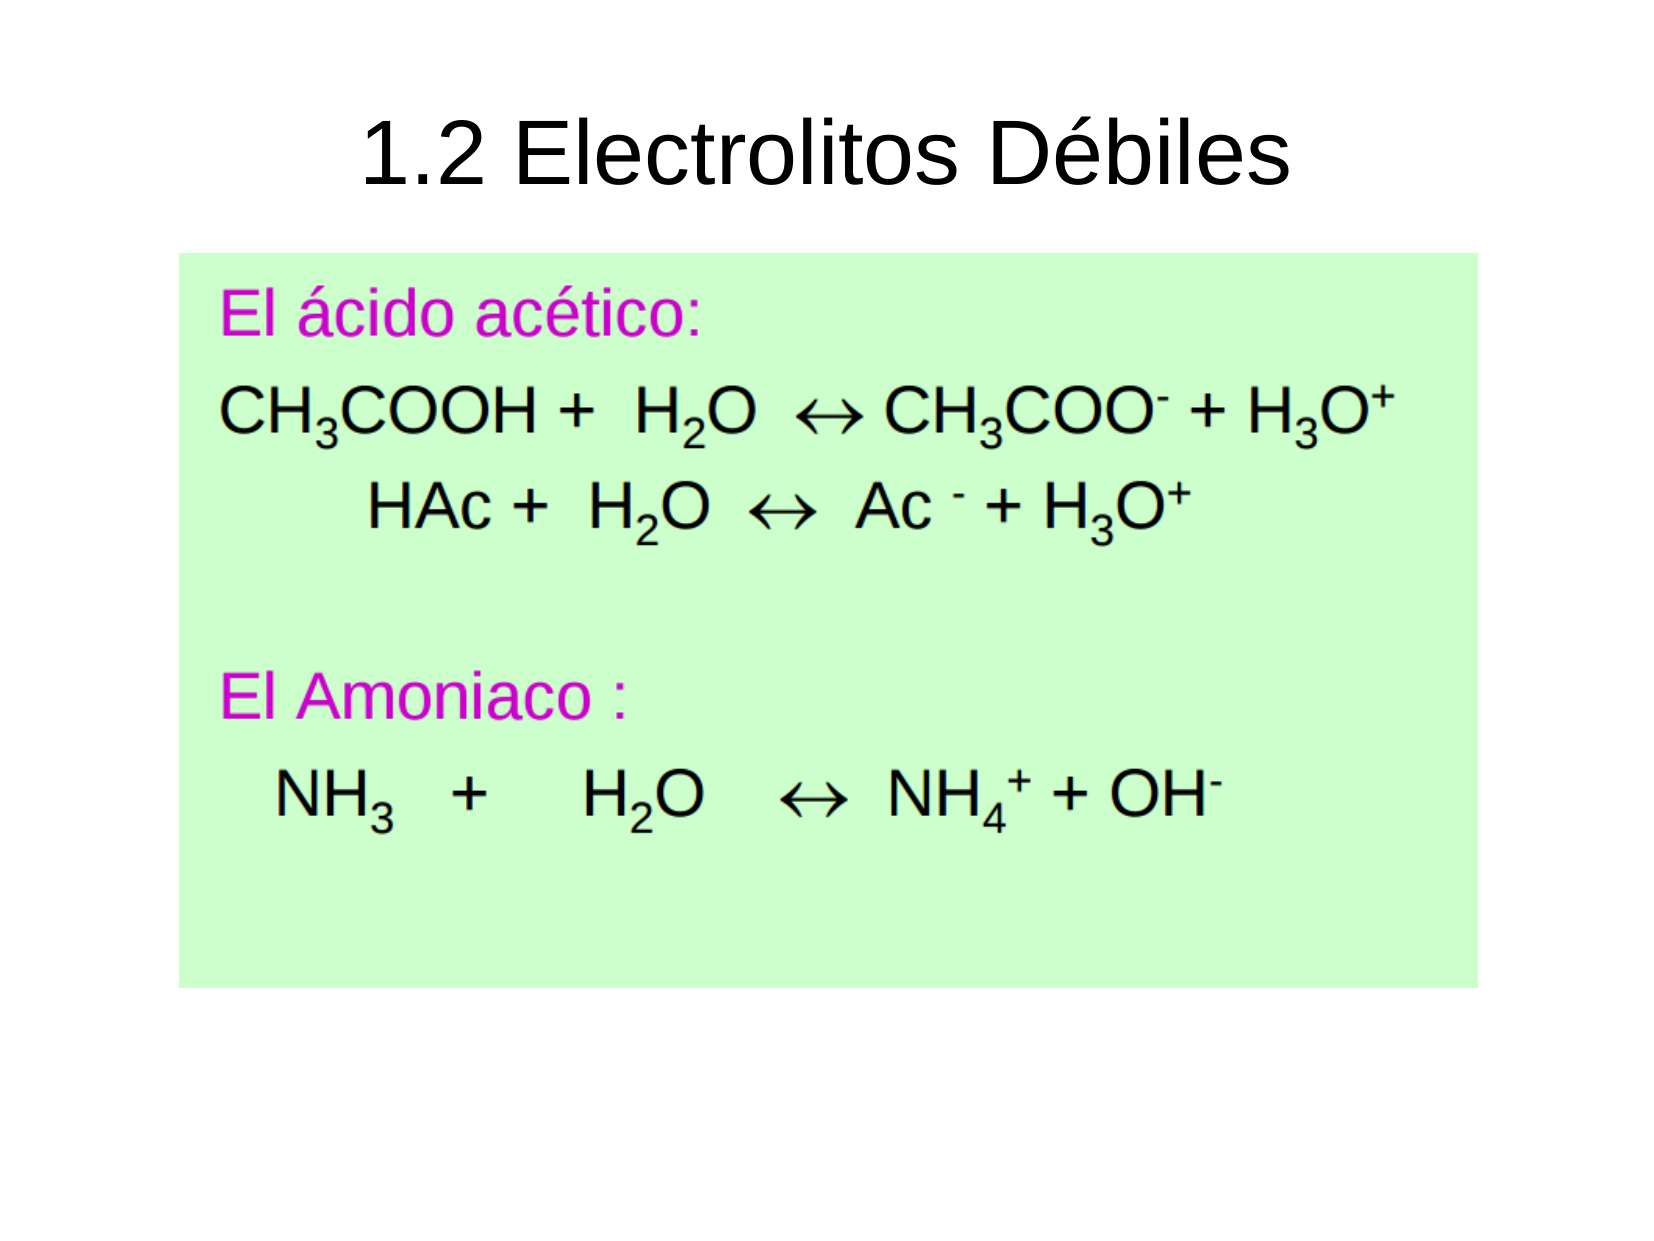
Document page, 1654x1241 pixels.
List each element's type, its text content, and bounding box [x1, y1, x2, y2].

title 1.2 Electrolitos Débiles [82, 49, 1571, 257]
picture [179, 253, 1478, 988]
